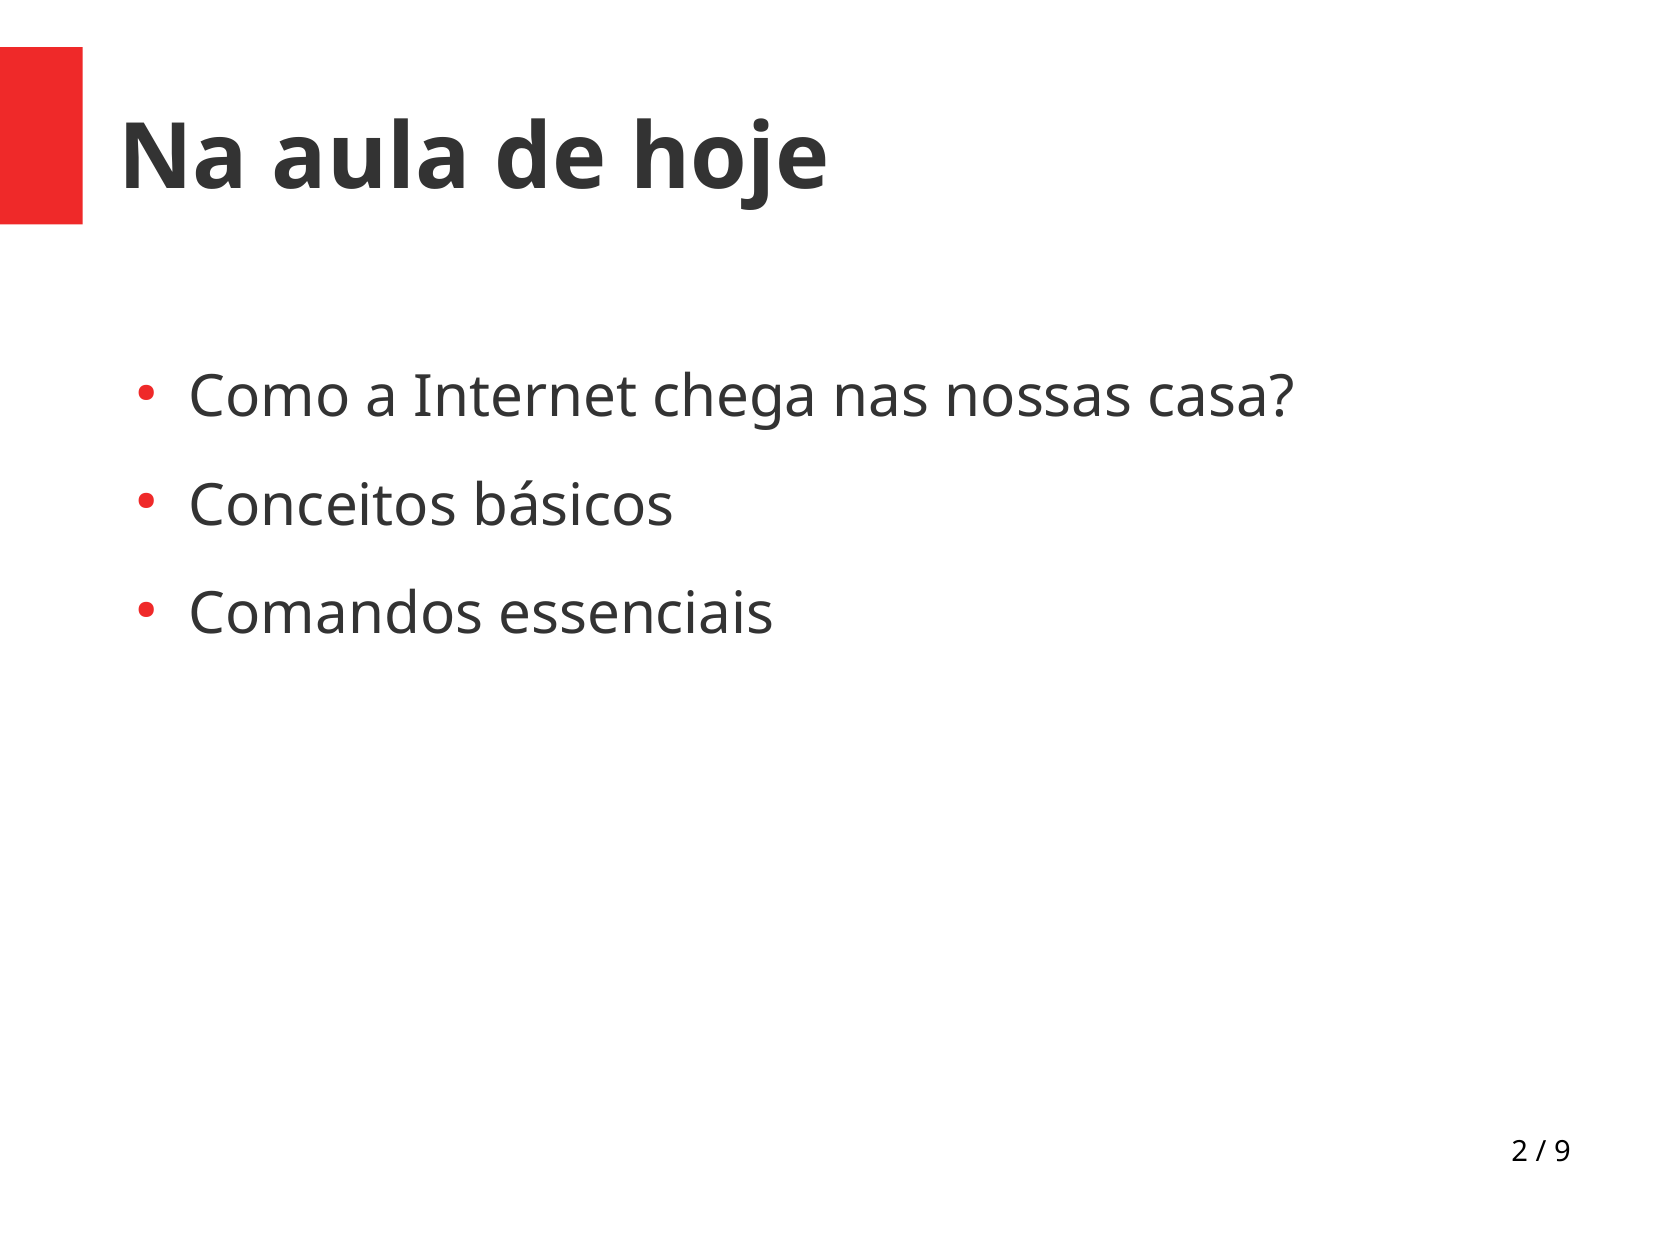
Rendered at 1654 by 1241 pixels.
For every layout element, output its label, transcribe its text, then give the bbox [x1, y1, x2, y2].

list Como a Internet chega nas nossas casa? Conceitos básicos Comandos essenciais [118, 354, 1536, 1074]
title Na aula de hoje [118, 49, 1571, 257]
